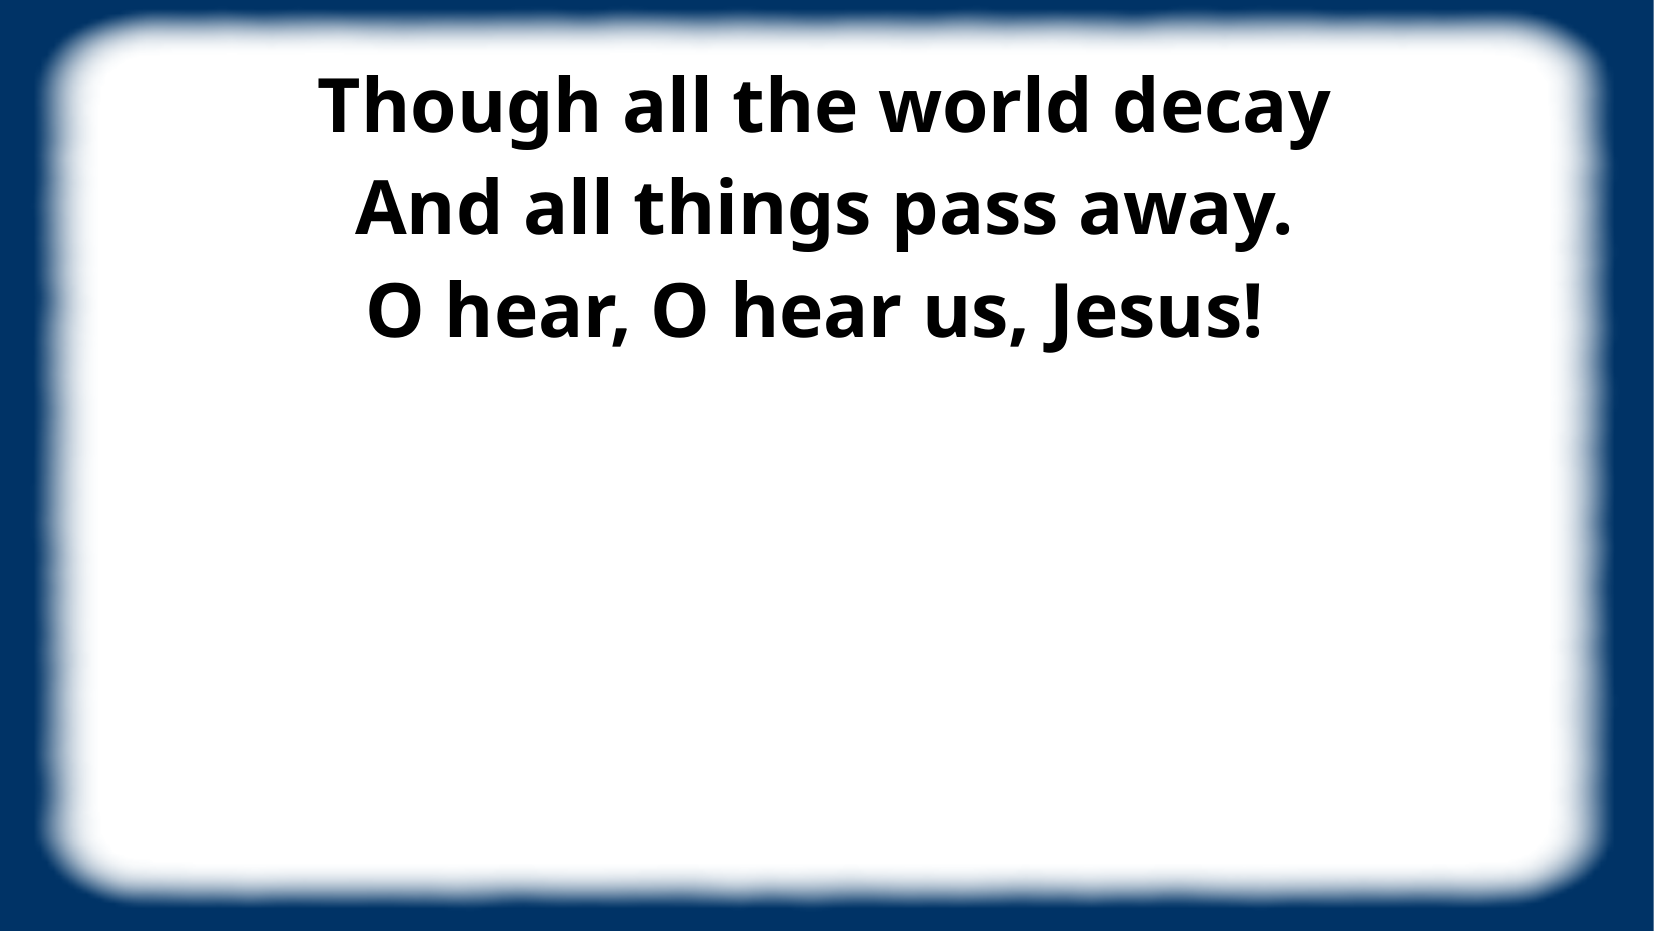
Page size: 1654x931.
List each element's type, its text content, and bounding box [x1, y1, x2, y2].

text_box Though all the world decay And all things pass away. O hear, O hear us, Jesus! [90, 45, 1561, 391]
picture [0, 0, 1654, 931]
